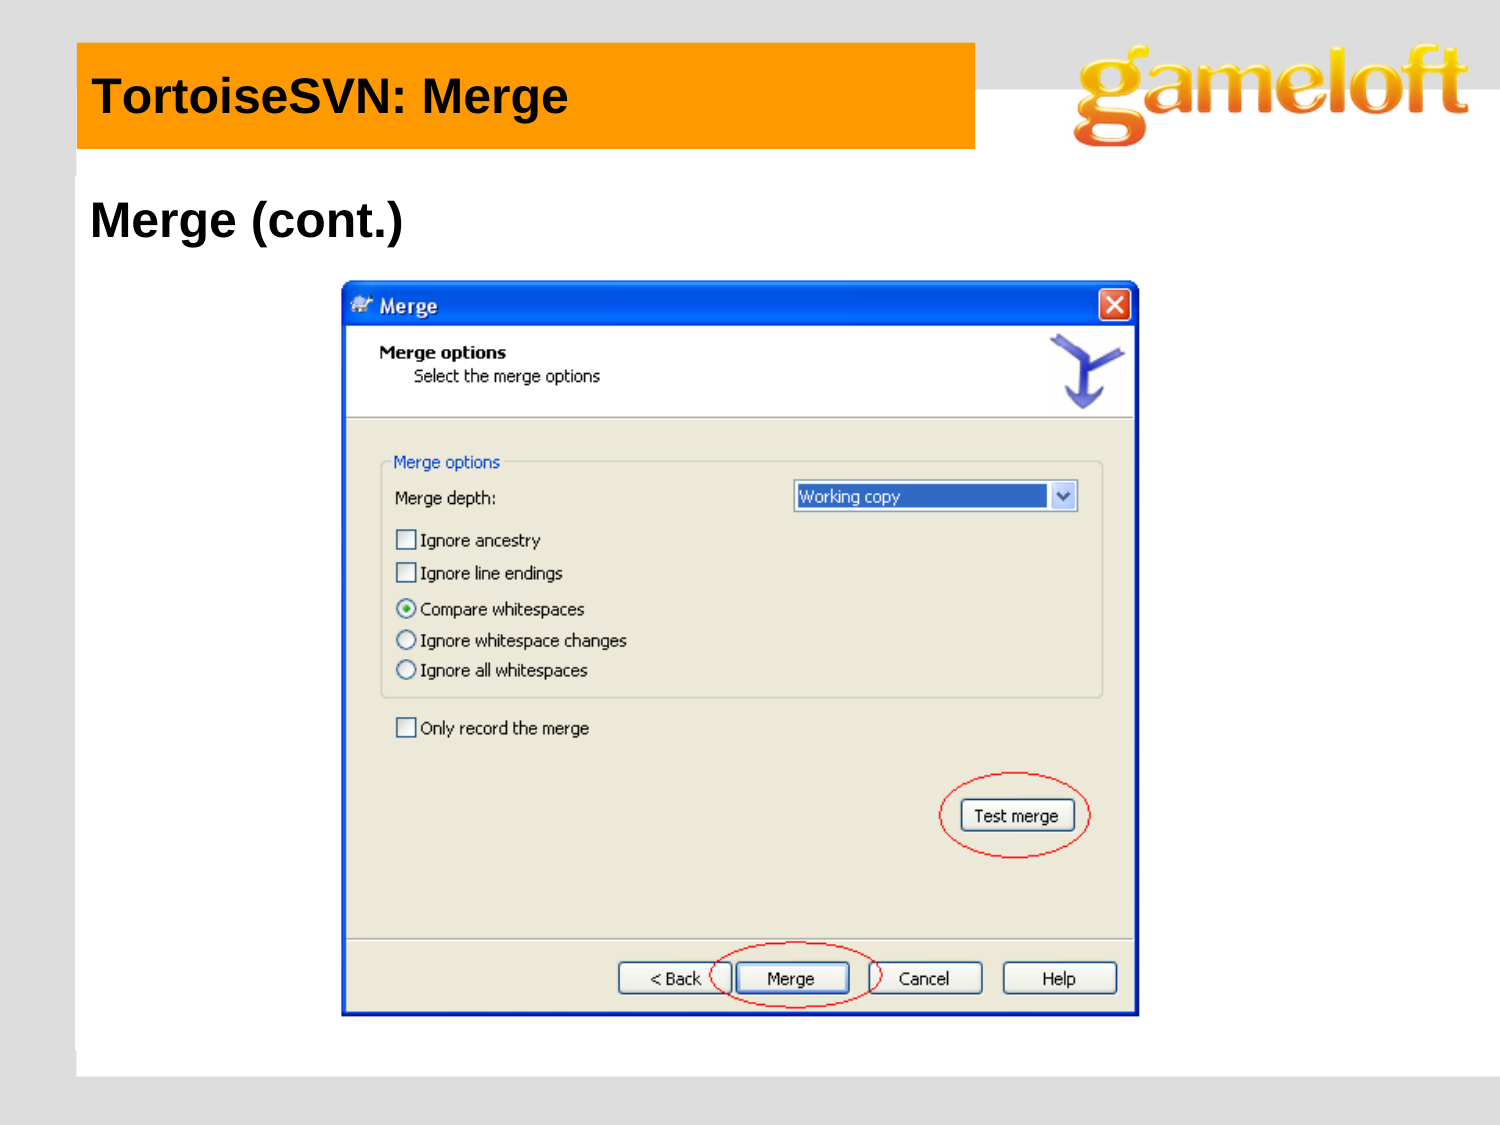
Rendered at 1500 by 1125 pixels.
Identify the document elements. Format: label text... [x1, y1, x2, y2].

text_box Merge (cont.)‏ [75, 175, 1471, 1051]
text_box TortoiseSVN: Merge [76, 42, 976, 149]
picture [0, 0, 1500, 1125]
